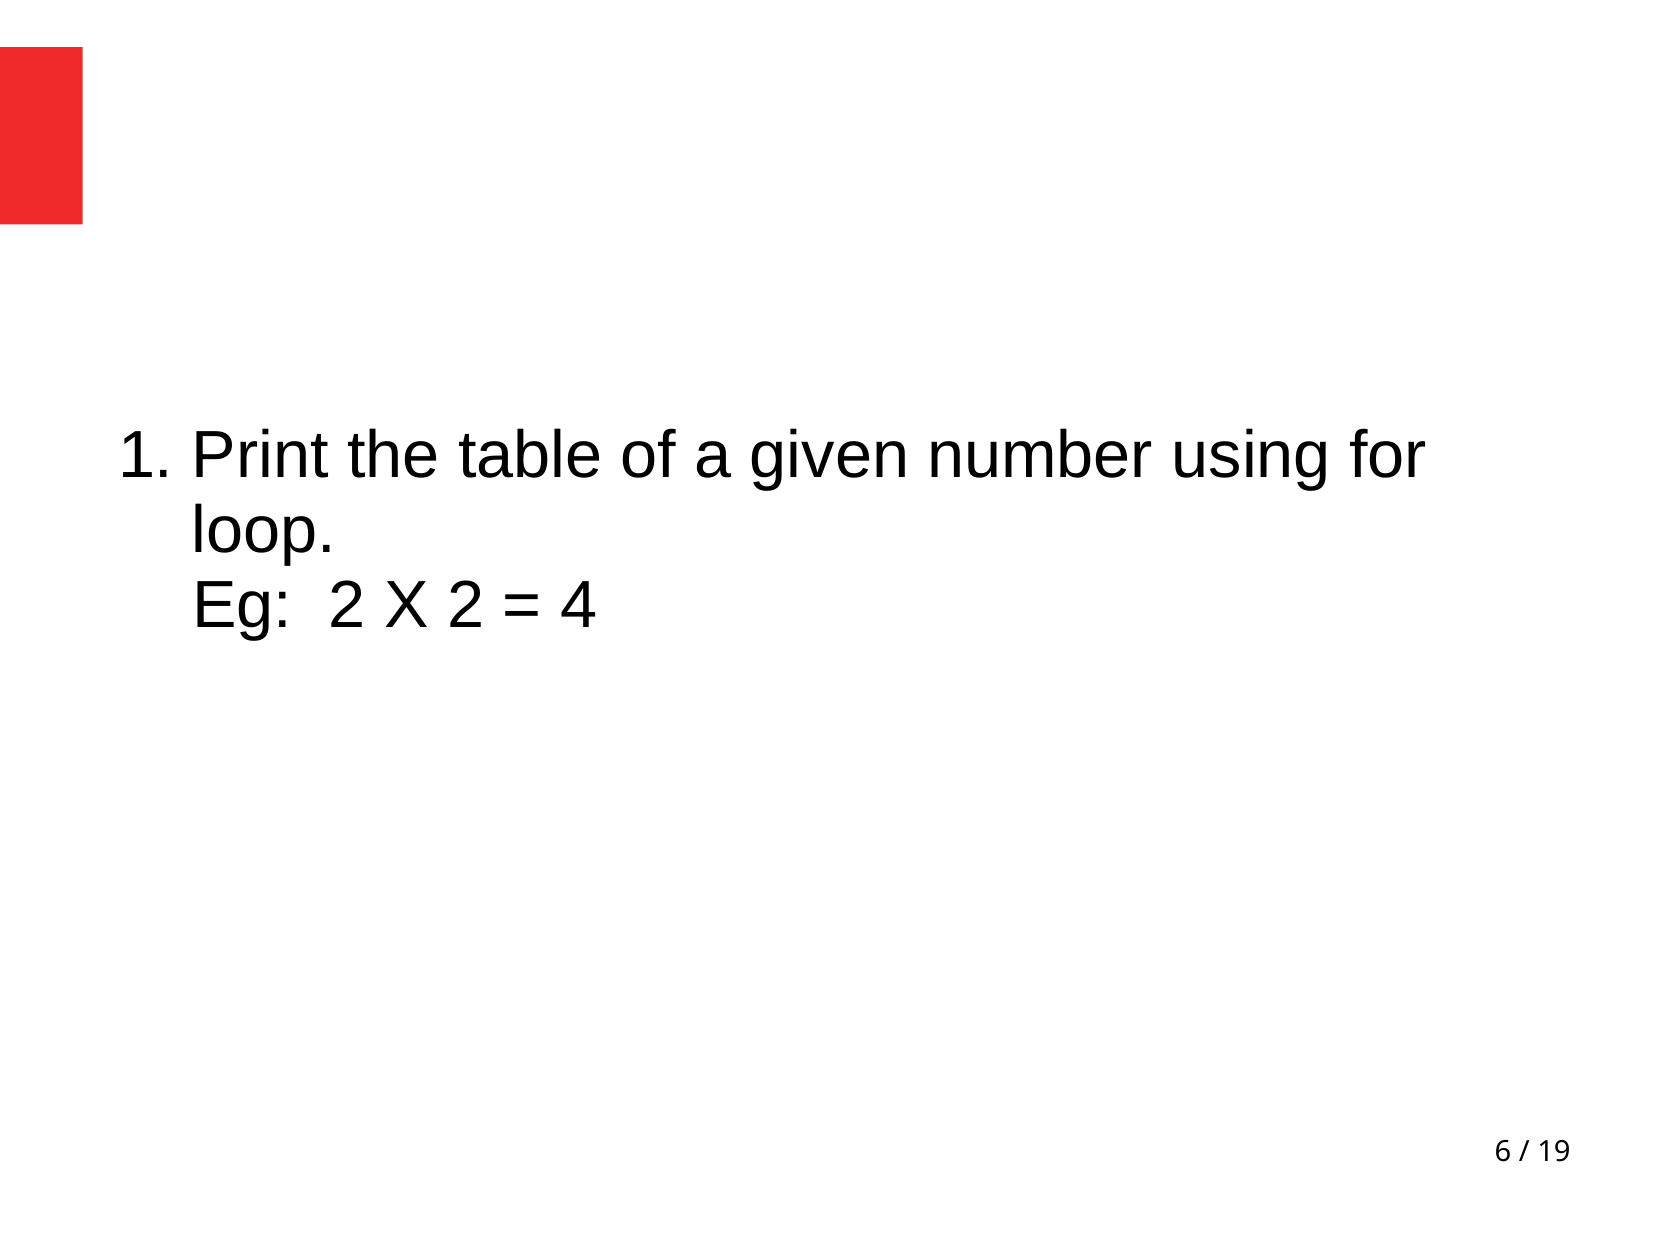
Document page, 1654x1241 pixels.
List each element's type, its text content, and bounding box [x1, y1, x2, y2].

subtitle 1. Print the table of a given number using for loop. Eg: 2 X 2 = 4 [118, 49, 1571, 1010]
